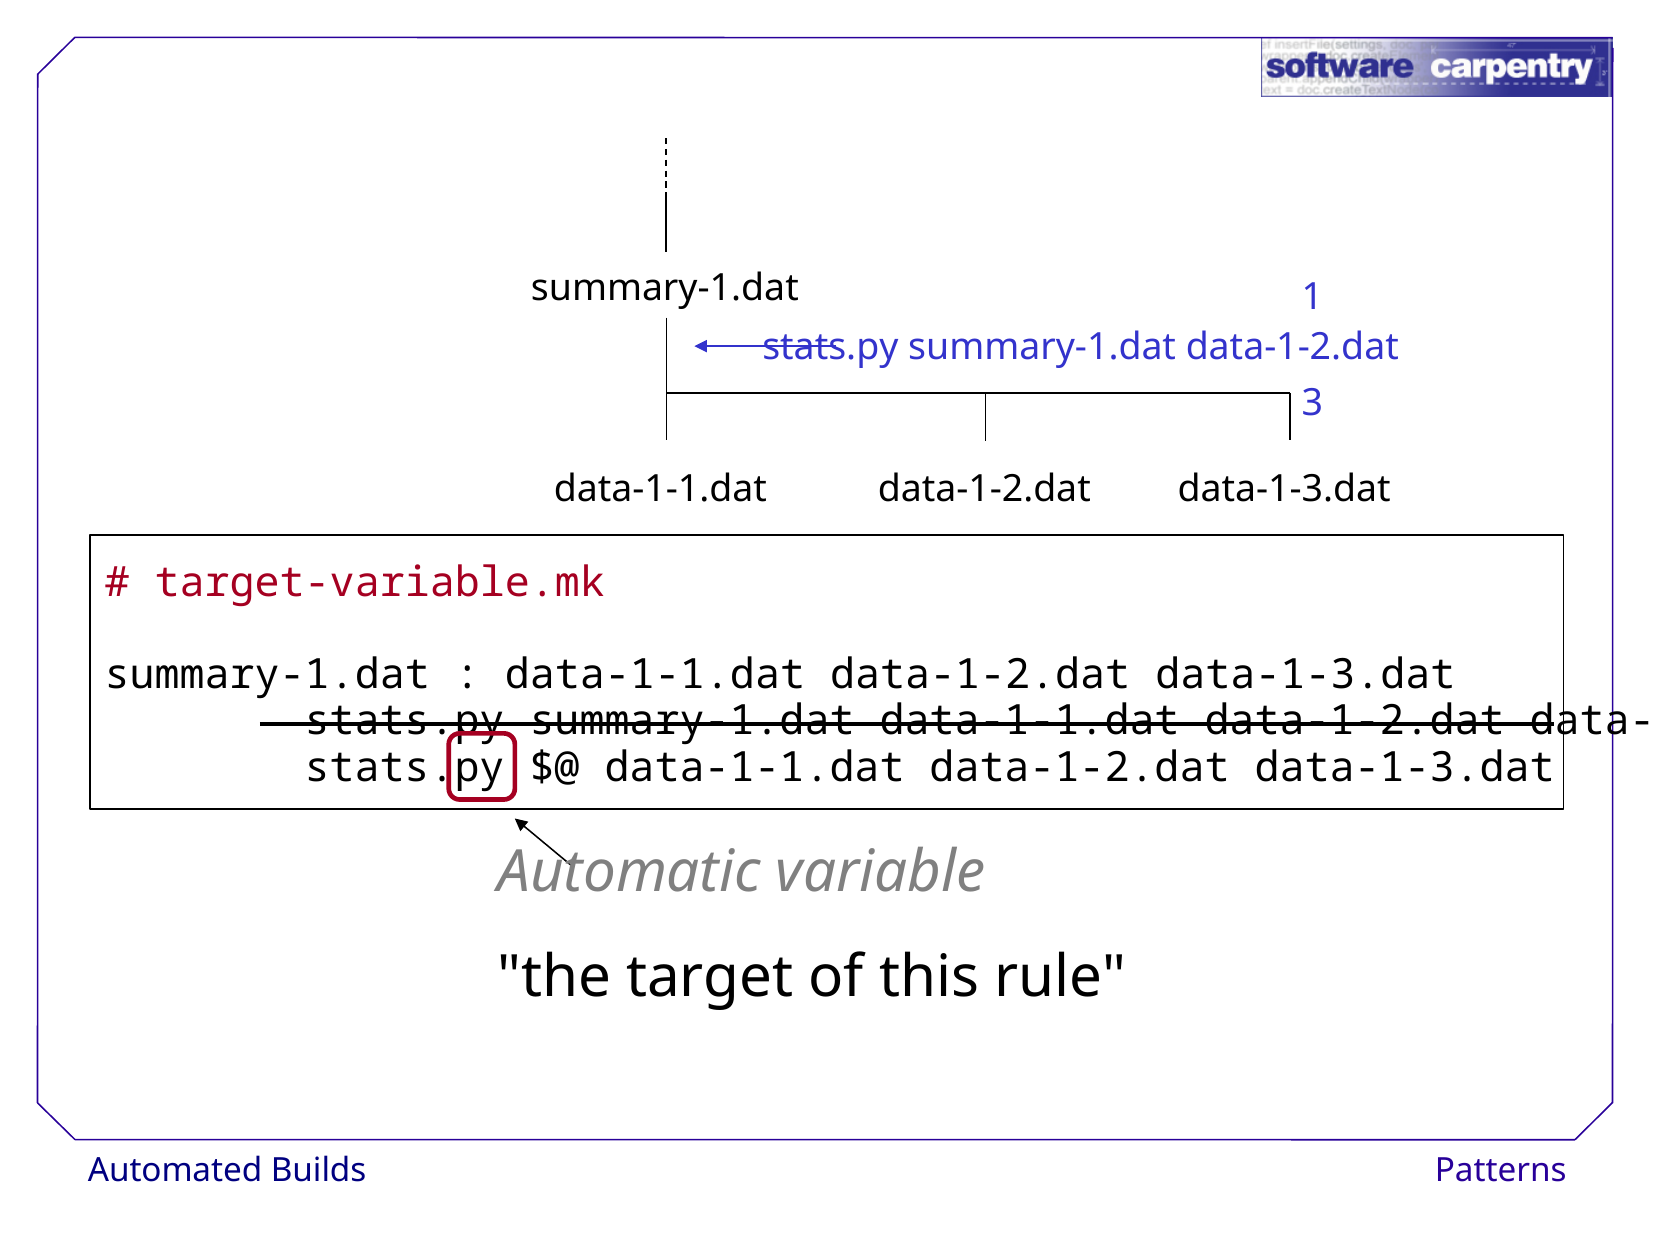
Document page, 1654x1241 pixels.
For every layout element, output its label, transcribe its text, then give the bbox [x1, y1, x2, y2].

text_box data-1-2.dat [788, 433, 1181, 517]
text_box stats.py summary-1.dat data-1-2.dat [747, 291, 1565, 375]
text_box data-1-3.dat [1181, 433, 1481, 517]
text_box 3 [1286, 348, 1489, 432]
text_box # target-variable.mk summary-1.dat : data-1-1.dat data-1-2.dat data-1-3.dat stats.py summary-1.dat data-1-1.dat data-1-2.dat data-1-3.dat stats.py $@ data-1-1.dat data-1-2.dat data-1-3.dat [89, 534, 1564, 810]
picture [1261, 39, 1613, 97]
text_box data-1-1.dat [464, 433, 788, 517]
text_box summary-1.dat [441, 232, 889, 316]
text_box Automatic variable "the target of this rule" [482, 790, 1291, 1016]
text_box 1 [1286, 241, 1489, 325]
